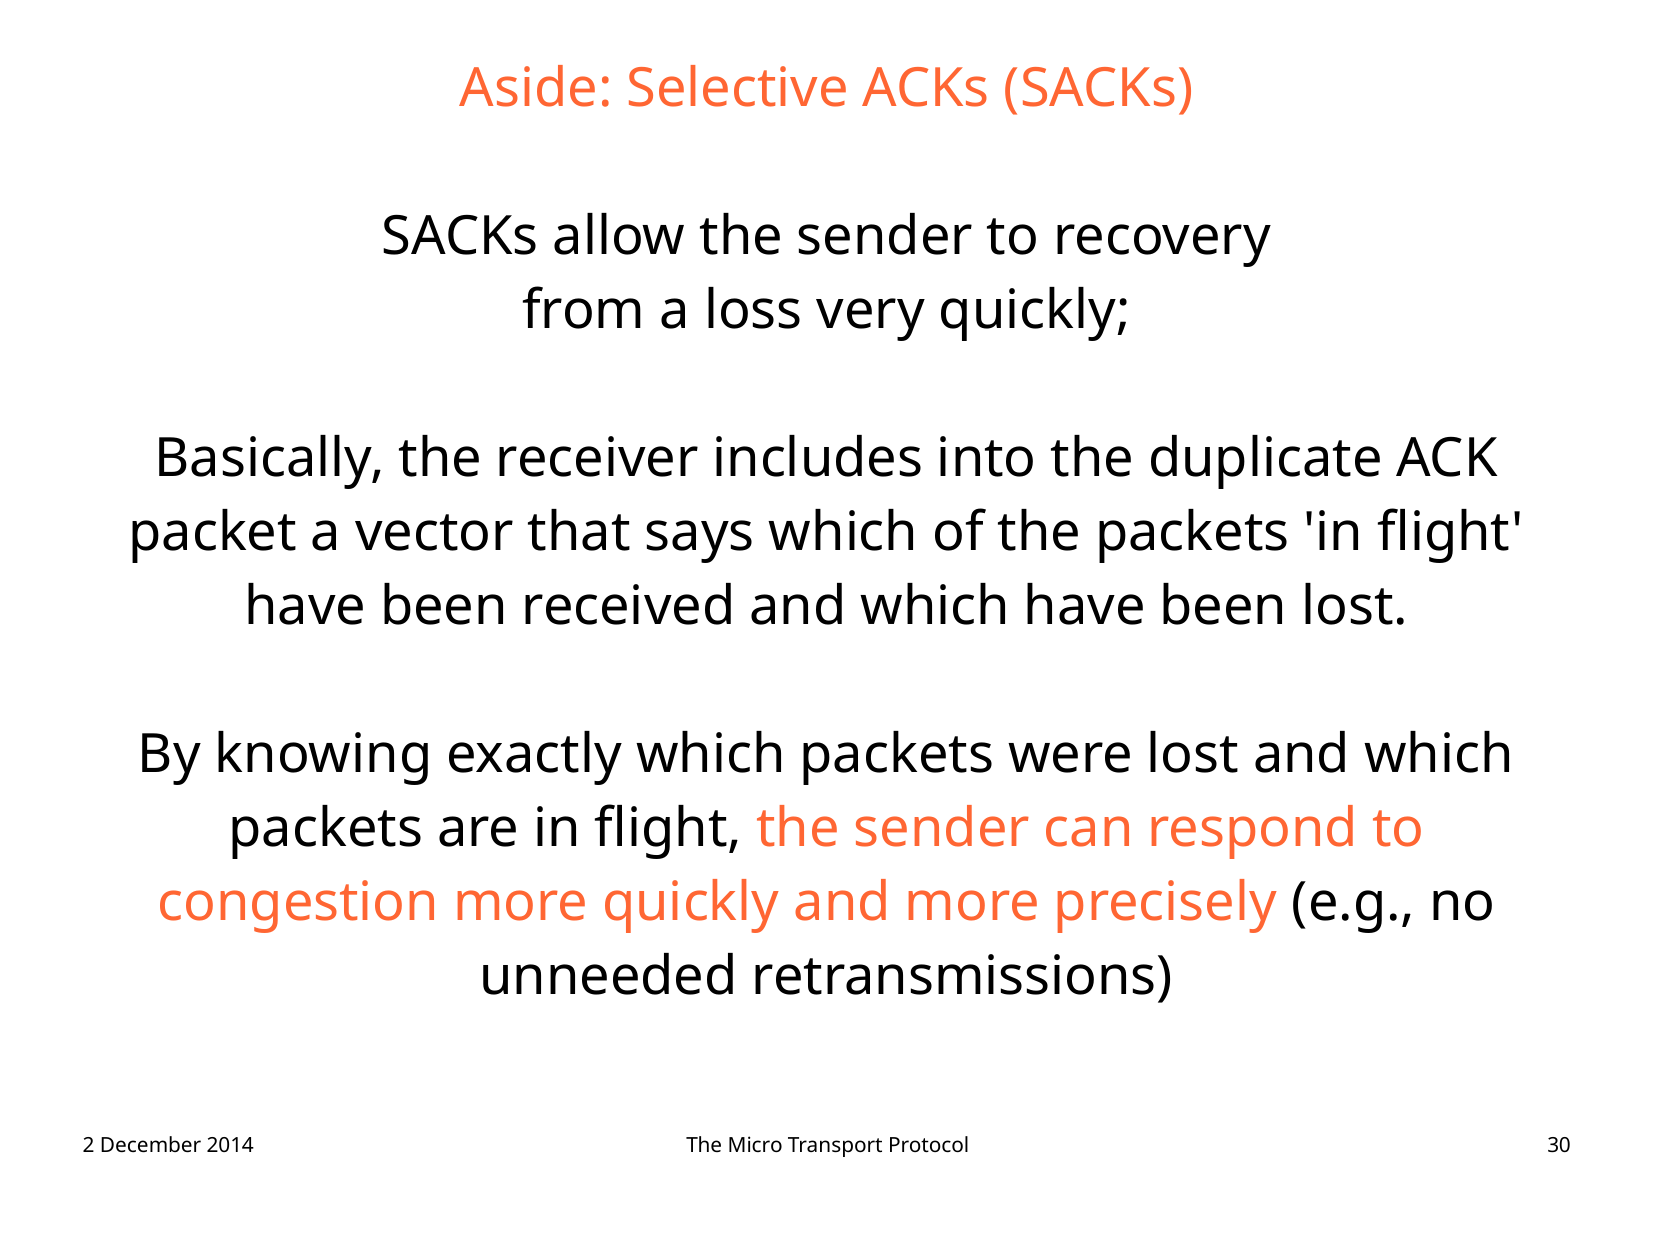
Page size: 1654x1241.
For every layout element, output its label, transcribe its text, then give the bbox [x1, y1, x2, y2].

subtitle Aside: Selective ACKs (SACKs) SACKs allow the sender to recovery from a loss very quickly; Basically, the receiver includes into the duplicate ACK packet a vector that says which of the packets 'in flight' have been received and which have been lost. By knowing exactly which packets were lost and which packets are in flight, the sender can respond to congestion more quickly and more precisely (e.g., no unneeded retransmissions) [82, 49, 1571, 1010]
